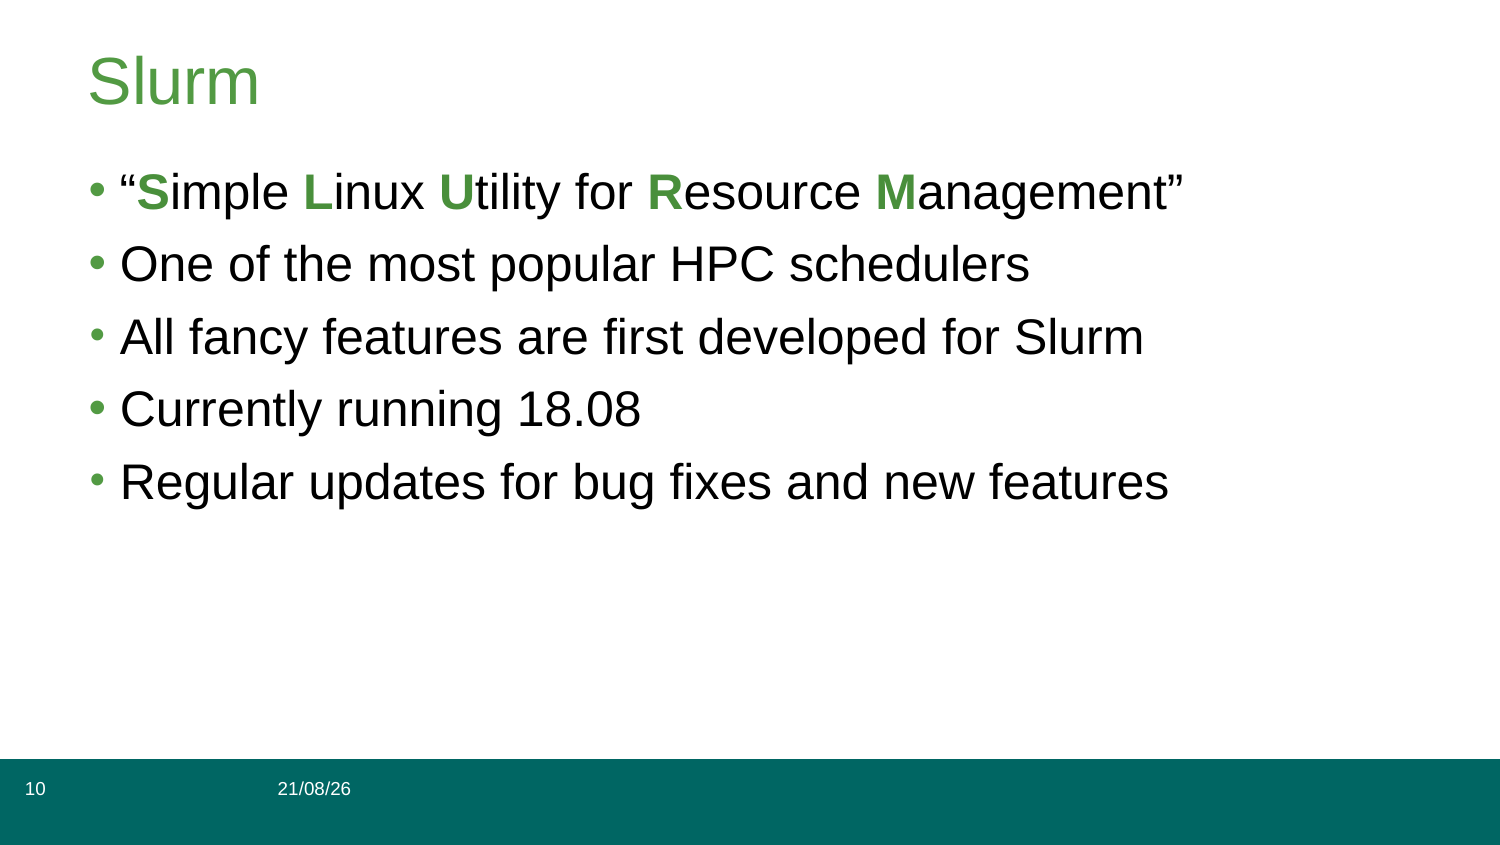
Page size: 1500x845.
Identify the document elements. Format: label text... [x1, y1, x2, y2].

text_box 19/03/19 [277, 776, 553, 799]
text_box <number> [24, 776, 76, 799]
title Slurm [87, 37, 1426, 132]
list “Simple Linux Utility for Resource Management” One of the most popular HPC schedulers All fancy features are first developed for Slurm Currently running 18.08 Regular updates for bug fixes and new features [88, 159, 1427, 513]
